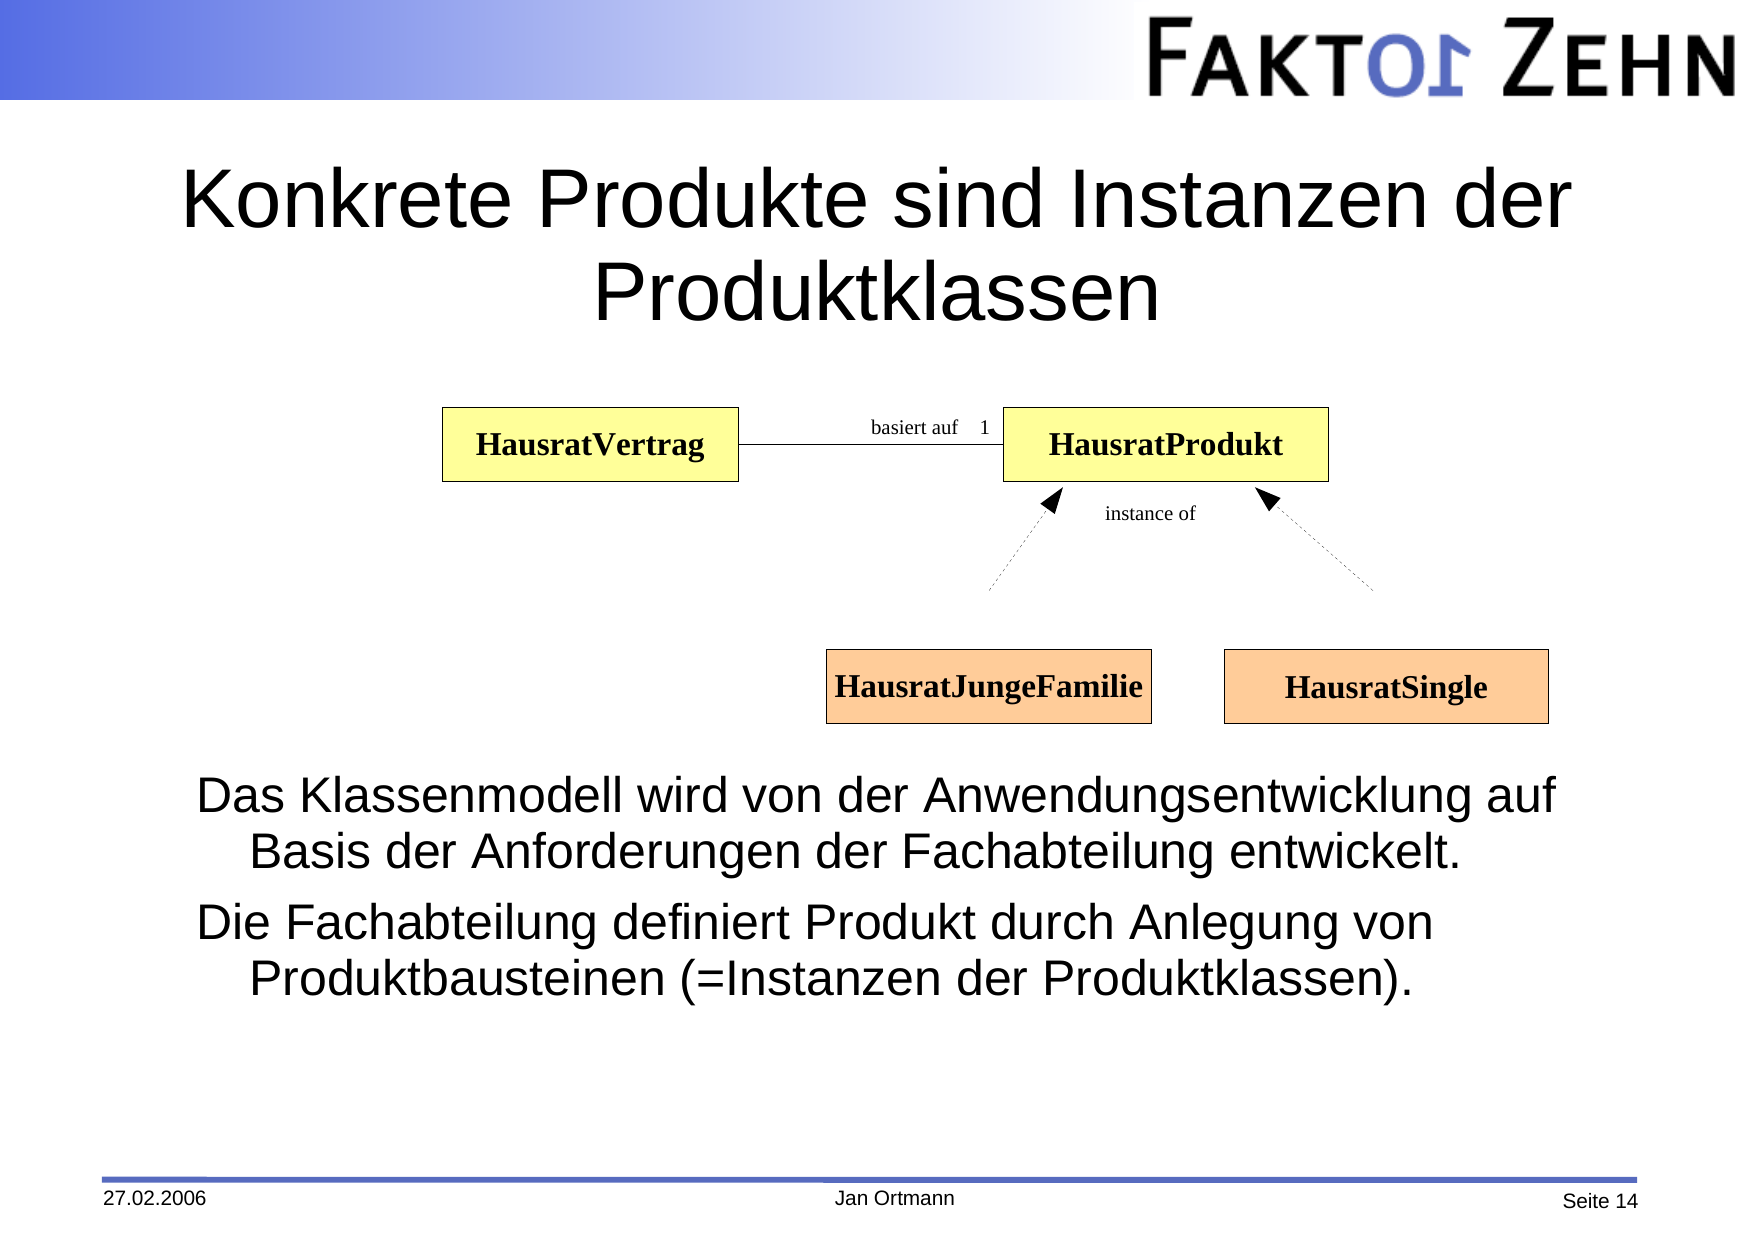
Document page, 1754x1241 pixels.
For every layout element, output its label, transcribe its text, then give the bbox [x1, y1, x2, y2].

title Konkrete Produkte sind Instanzen der Produktklassen [179, 142, 1576, 349]
list Das Klassenmodell wird von der Anwendungsentwicklung auf Basis der Anforderungen der Fachabteilung entwickelt. Die Fachabteilung definiert Produkt durch Anlegung von Produktbausteinen (=Instanzen der Produktklassen). [179, 767, 1576, 1078]
text_box HausratProdukt [1003, 407, 1329, 482]
text_box HausratJungeFamilie [826, 649, 1152, 724]
text_box basiert auf 1 [871, 416, 992, 440]
picture [1133, 2, 1749, 105]
text_box HausratVertrag [442, 407, 739, 482]
text_box HausratSingle [1224, 649, 1549, 724]
text_box instance of [1105, 501, 1226, 526]
